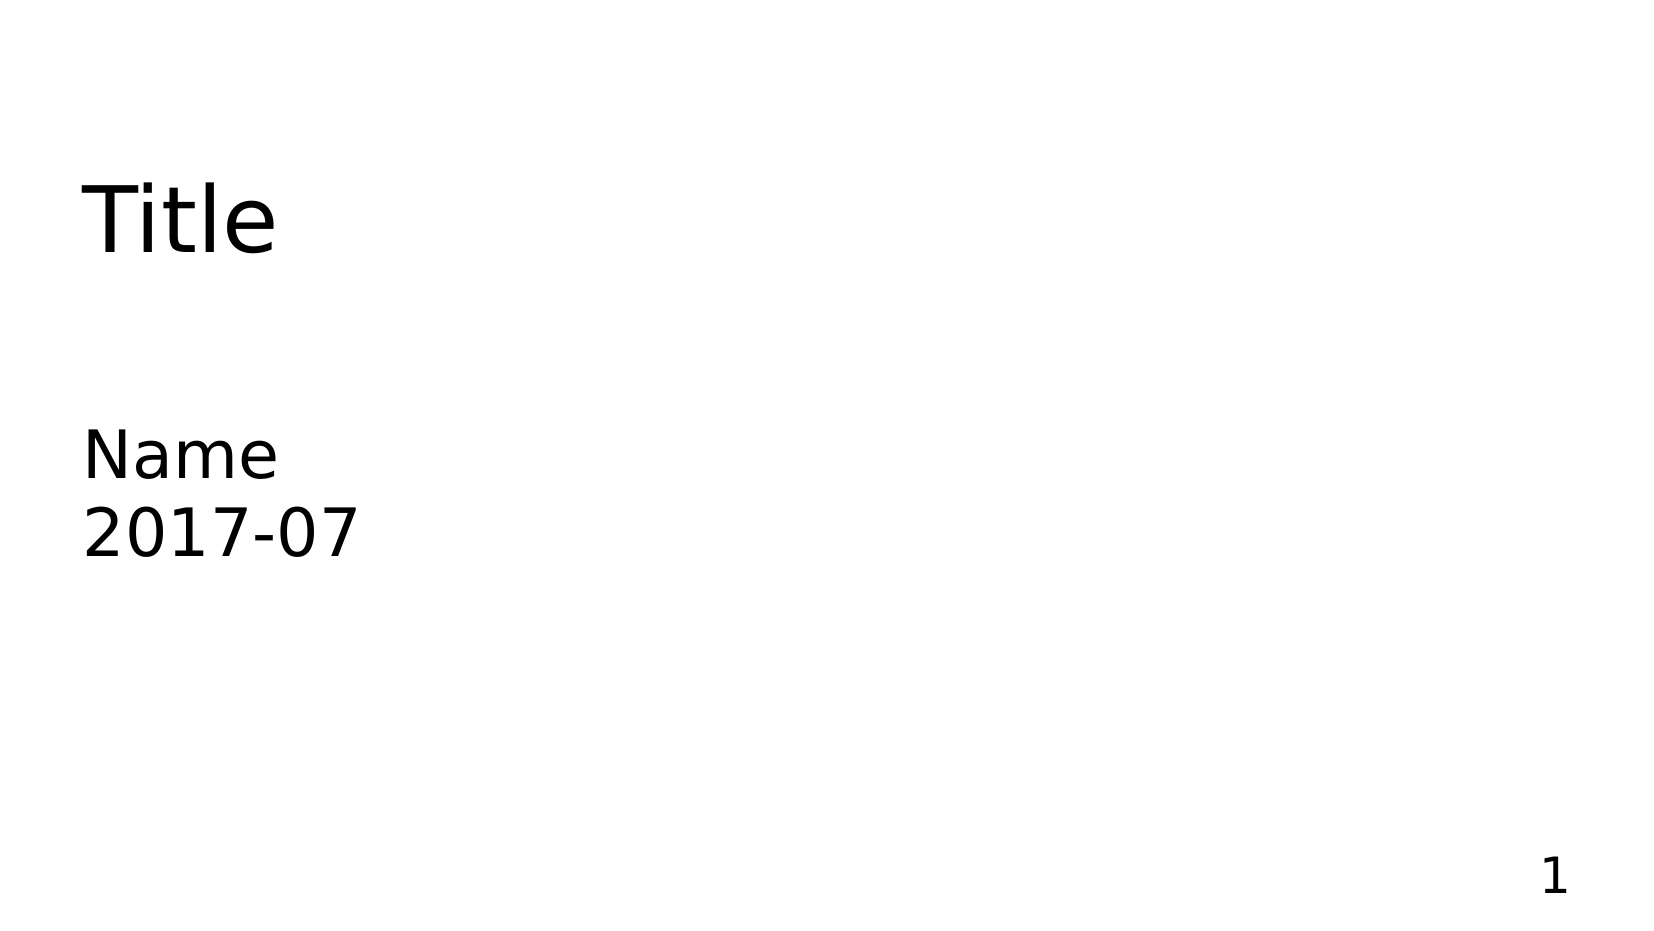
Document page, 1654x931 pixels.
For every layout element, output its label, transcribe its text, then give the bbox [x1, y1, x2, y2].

subtitle Name 2017-07 [82, 339, 1571, 758]
title Title [82, 166, 1571, 323]
